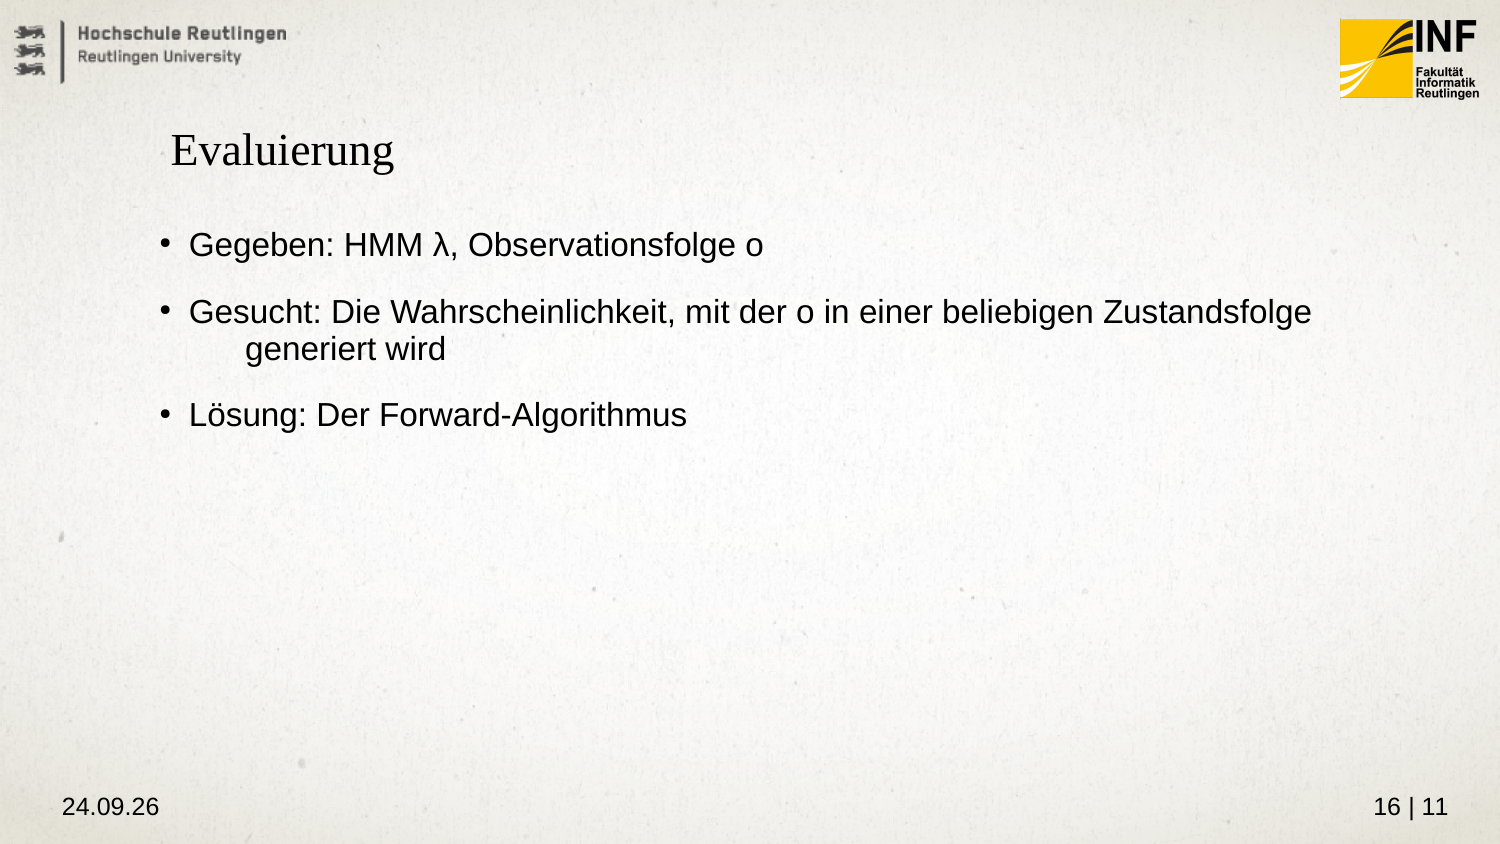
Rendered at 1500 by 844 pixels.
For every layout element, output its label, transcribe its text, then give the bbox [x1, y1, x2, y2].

picture [0, 0, 1500, 844]
title Evaluierung [159, 106, 1341, 188]
list Gegeben: HMM λ, Observationsfolge o Gesucht: Die Wahrscheinlichkeit, mit der o in einer beliebigen Zustandsfolge generiert wird Lösung: Der Forward-Algorithmus [159, 225, 1341, 731]
